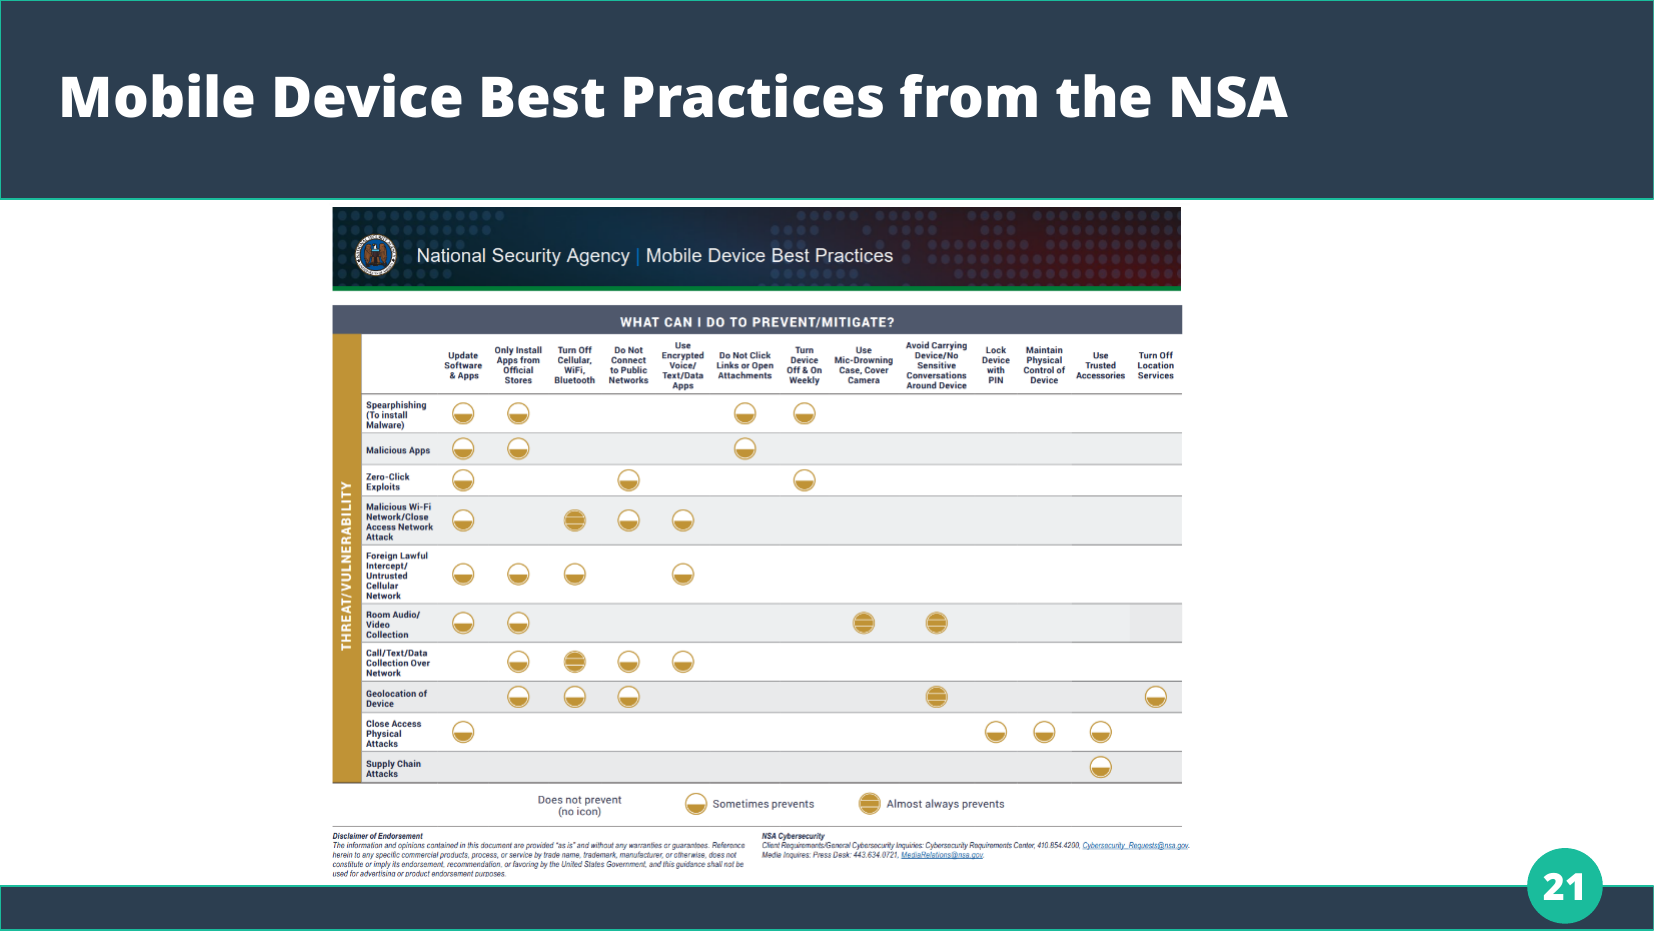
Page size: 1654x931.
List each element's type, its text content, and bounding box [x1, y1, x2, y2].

title Mobile Device Best Practices from the NSA [59, 37, 1595, 155]
picture [329, 203, 1190, 877]
